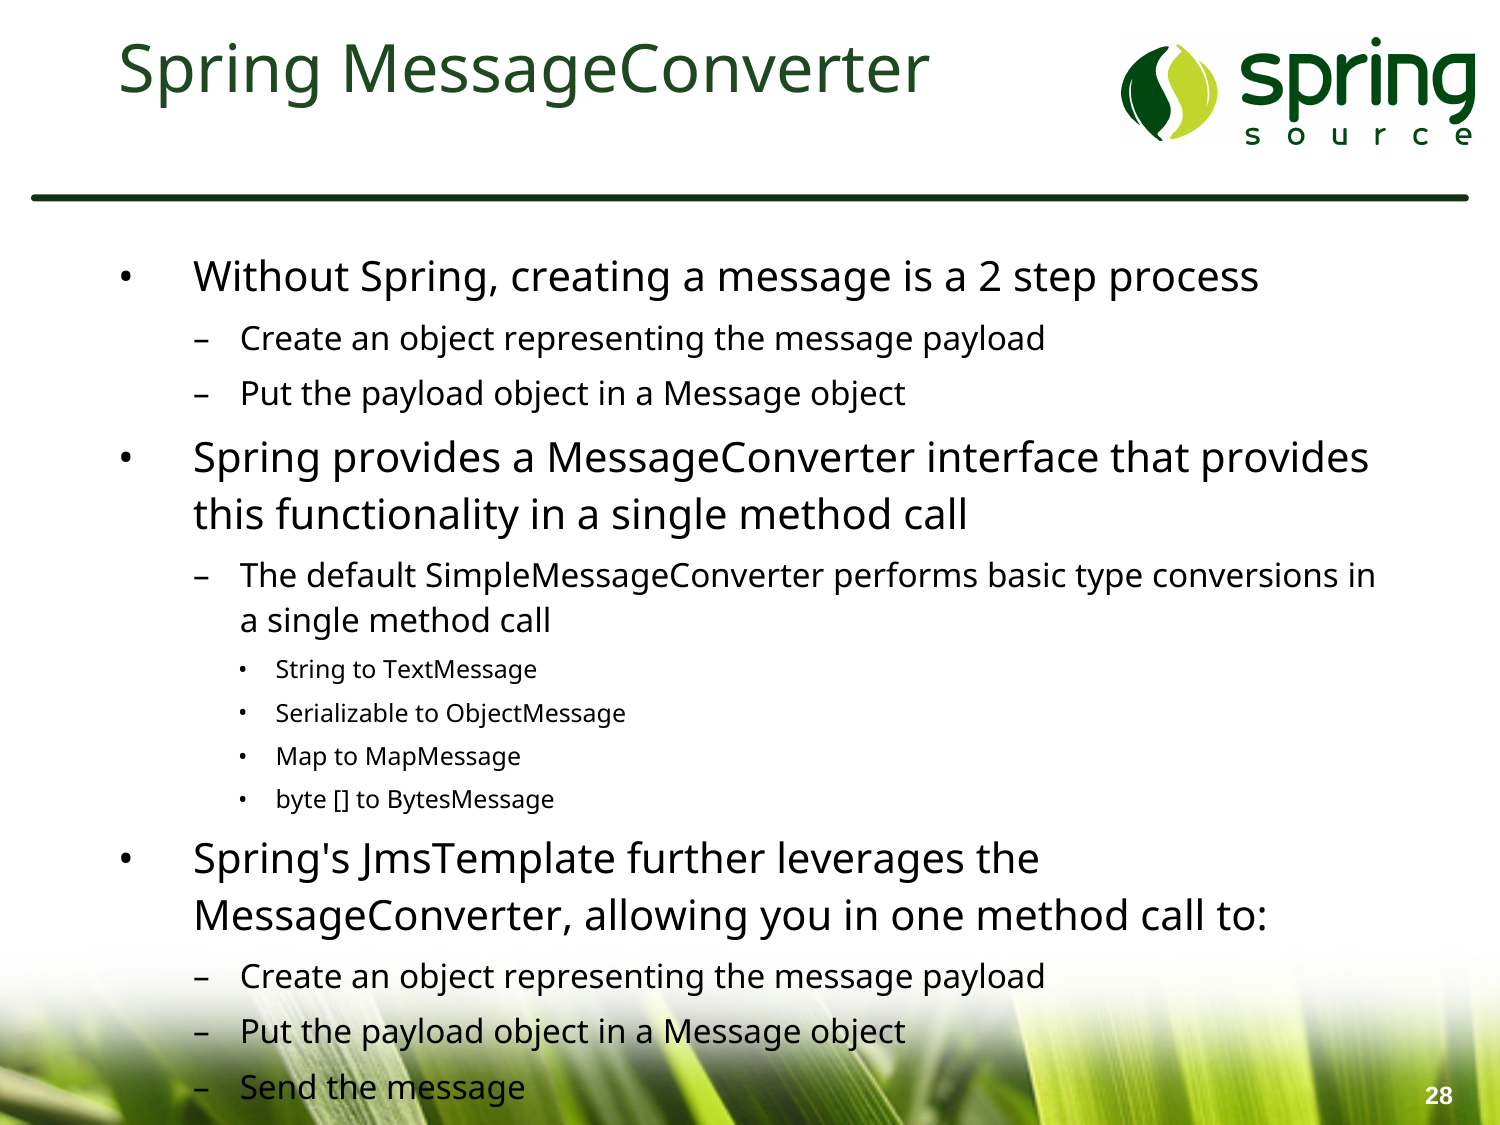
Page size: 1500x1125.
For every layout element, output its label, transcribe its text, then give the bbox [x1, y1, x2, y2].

title Spring MessageConverter [103, 13, 1137, 177]
picture [491, 1089, 501, 1097]
picture [1137, 37, 1475, 145]
picture [472, 1090, 480, 1097]
picture [0, 944, 1500, 1125]
picture [302, 1089, 312, 1097]
list Without Spring, creating a message is a 2 step process Create an object representing the message payload Put the payload object in a Message object Spring provides a MessageConverter interface that provides this functionality in a single method call The default SimpleMessageConverter performs basic type conversions in a single method call String to TextMessage Serializable to ObjectMessage Map to MapMessage byte [] to BytesMessage Spring's JmsTemplate further leverages the MessageConverter, allowing you in one method call to: Create an object representing the message payload Put the payload object in a Message object Send the message [103, 239, 1394, 1089]
